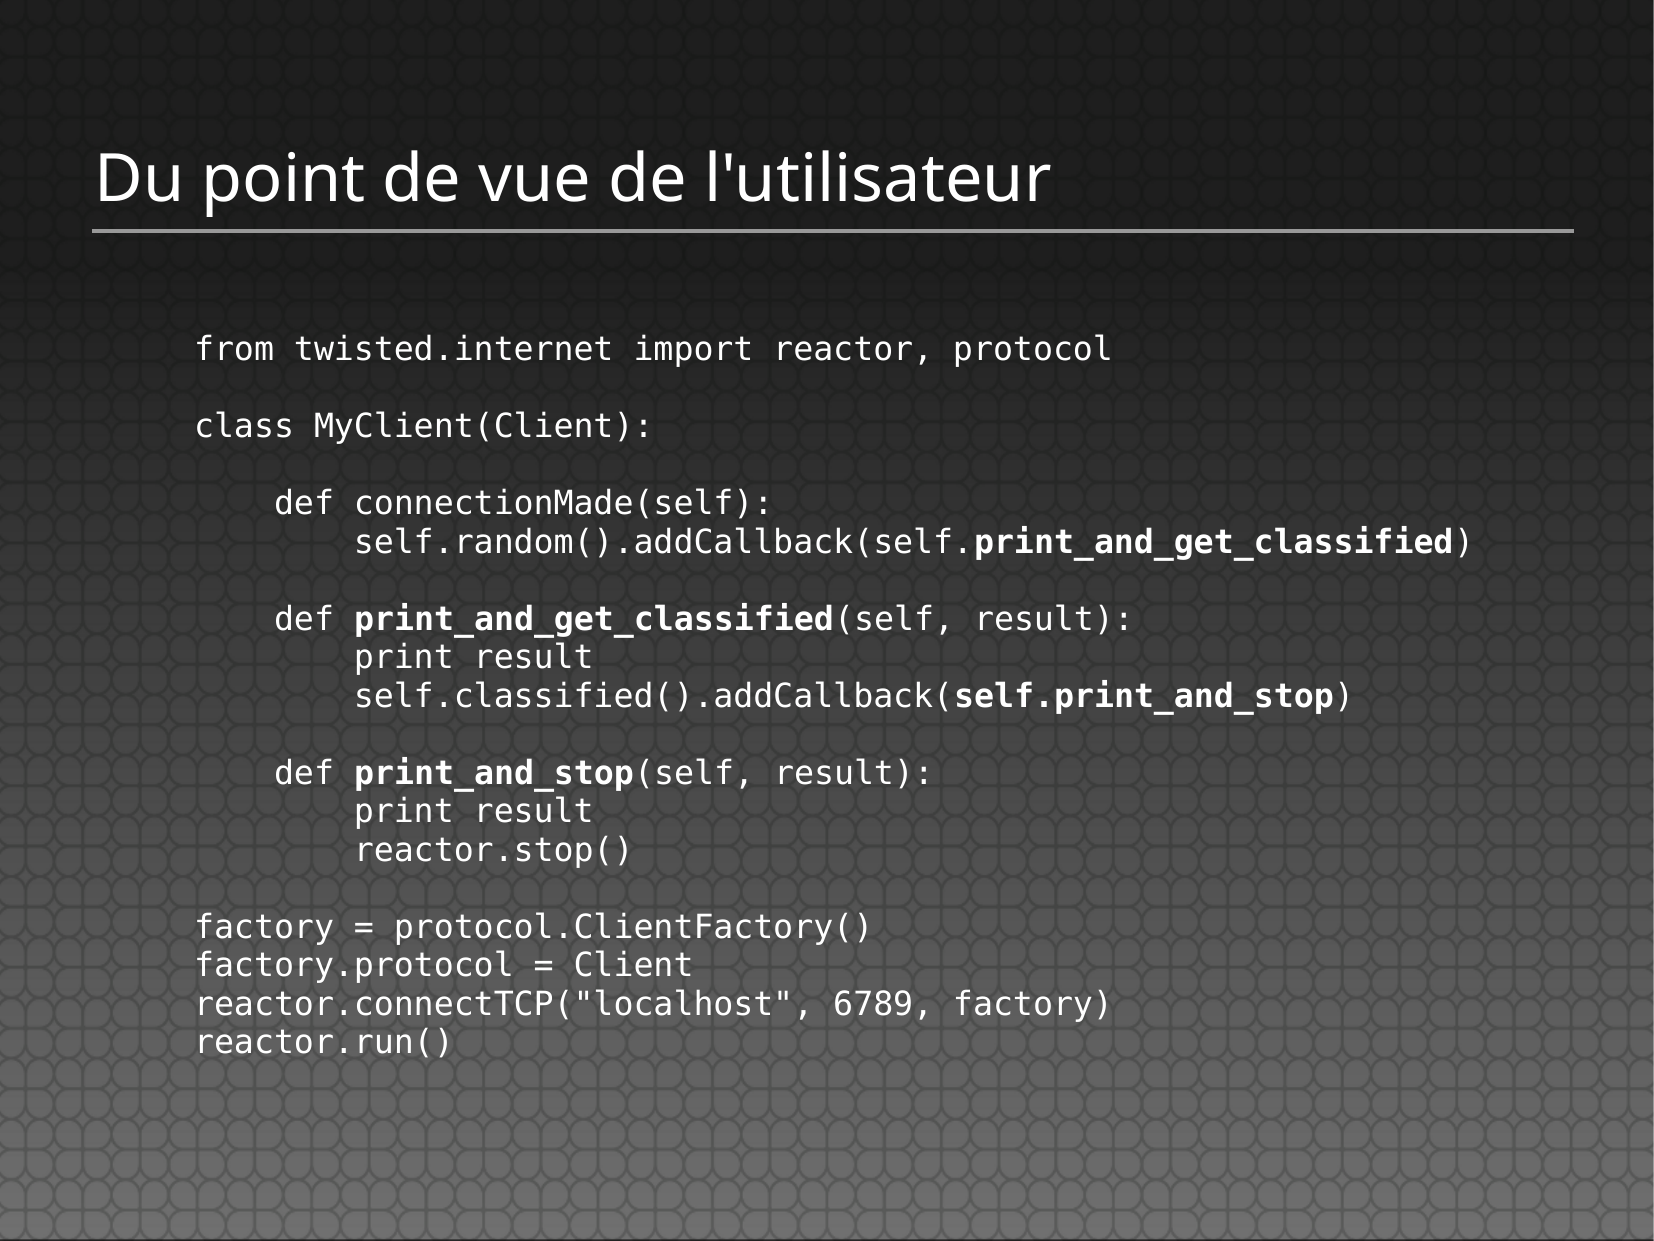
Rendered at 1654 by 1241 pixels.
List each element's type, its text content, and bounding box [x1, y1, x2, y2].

title Du point de vue de l'utilisateur [94, 100, 1426, 251]
picture [0, 0, 1654, 1241]
title from twisted.internet import reactor, protocol class MyClient(Client): def connectionMade(self): self.random().addCallback(self.print_and_get_classified) def print_and_get_classified(self, result): print result self.classified().addCallback(self.print_and_stop) def print_and_stop(self, result): print result reactor.stop() factory = protocol.ClientFactory() factory.protocol = Client reactor.connectTCP("localhost", 6789, factory) reactor.run() [194, 313, 1509, 1079]
